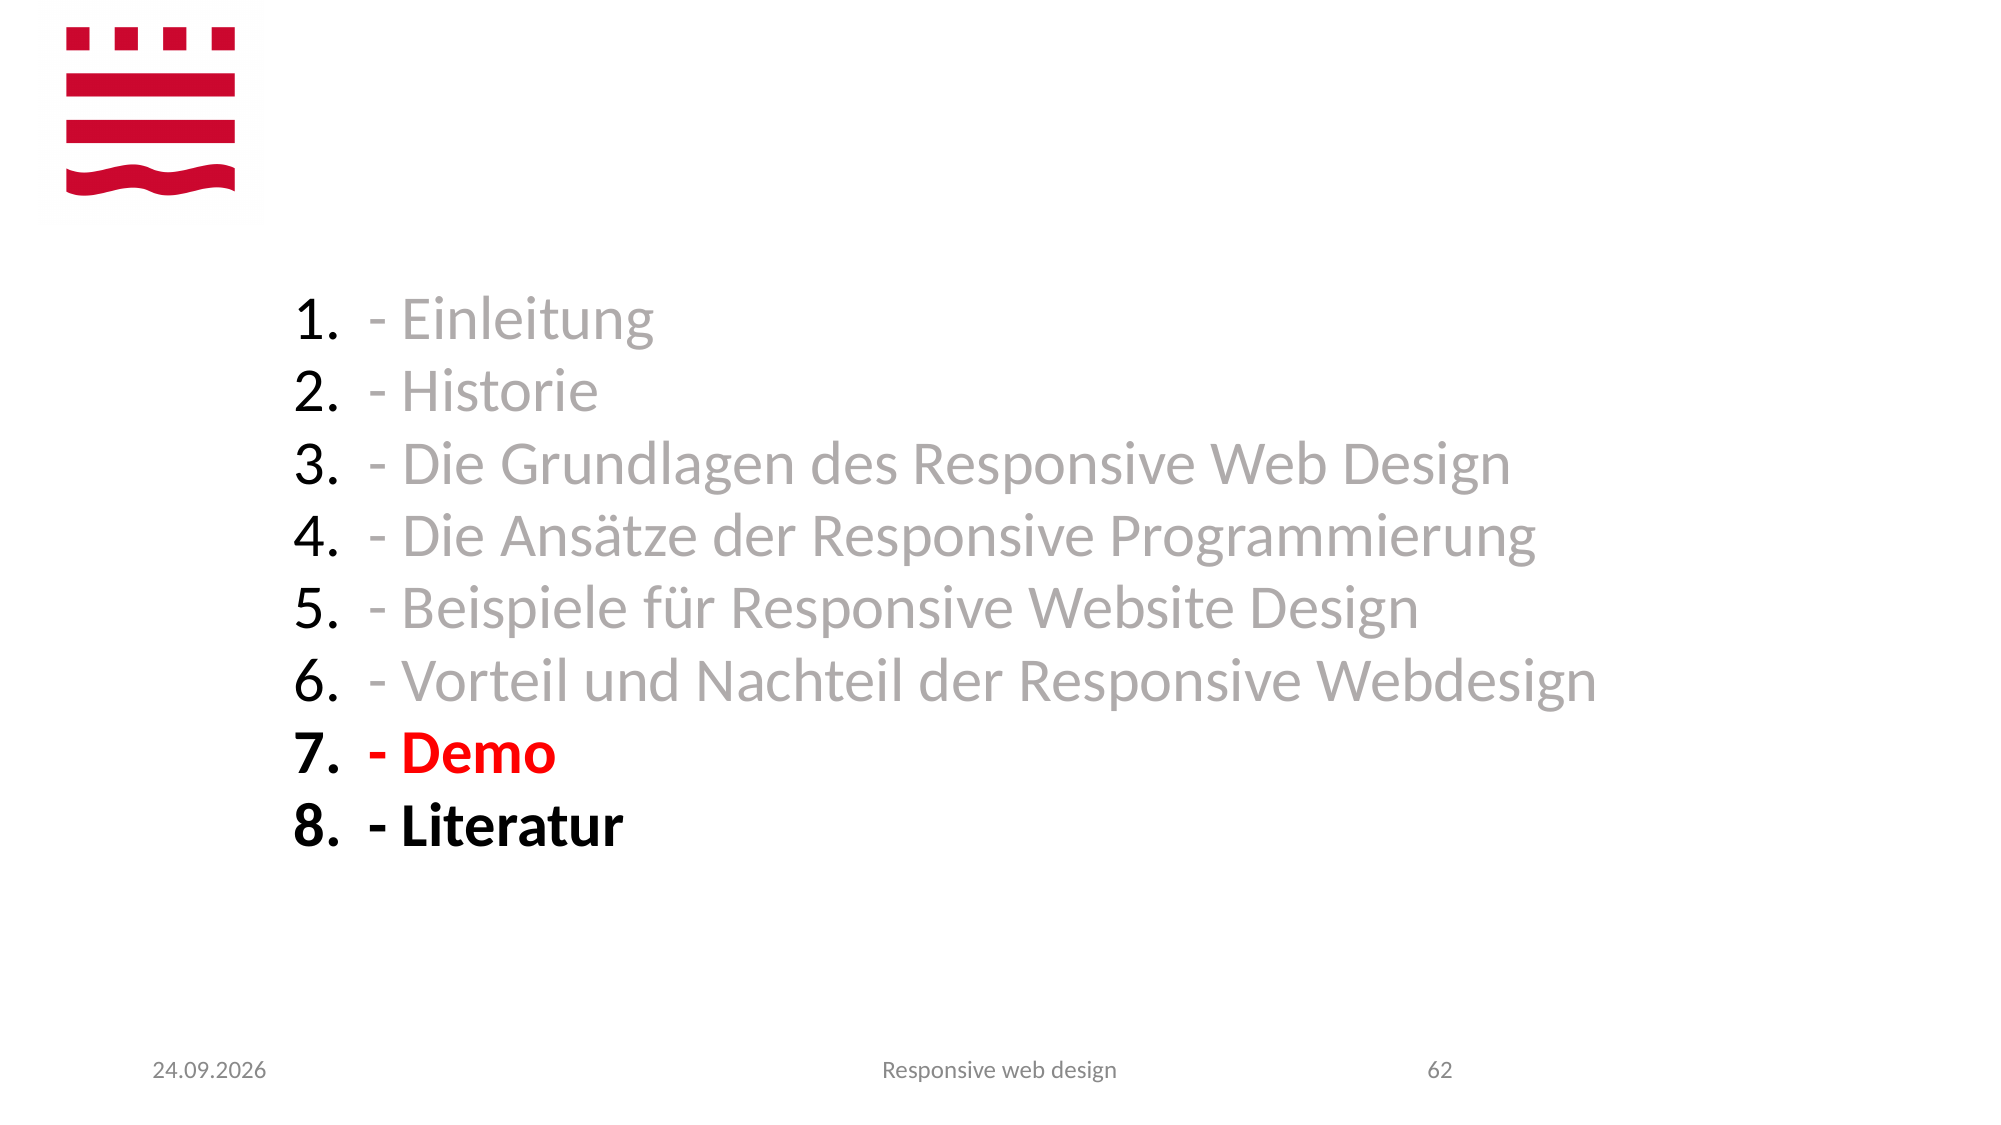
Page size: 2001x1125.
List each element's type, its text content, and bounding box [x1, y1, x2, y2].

text_box Responsive web design [662, 1042, 1338, 1103]
subtitle - Einleitung - Historie - Die Grundlagen des Responsive Web Design - Die Ansätze der Responsive Programmierung - Beispiele für Responsive Website Design - Vorteil und Nachteil der Responsive Webdesign - Demo - Literatur [263, 181, 1940, 1043]
text_box 2017/4/30 [137, 1042, 588, 1103]
text_box [1412, 1042, 1863, 1103]
picture [38, 0, 264, 225]
